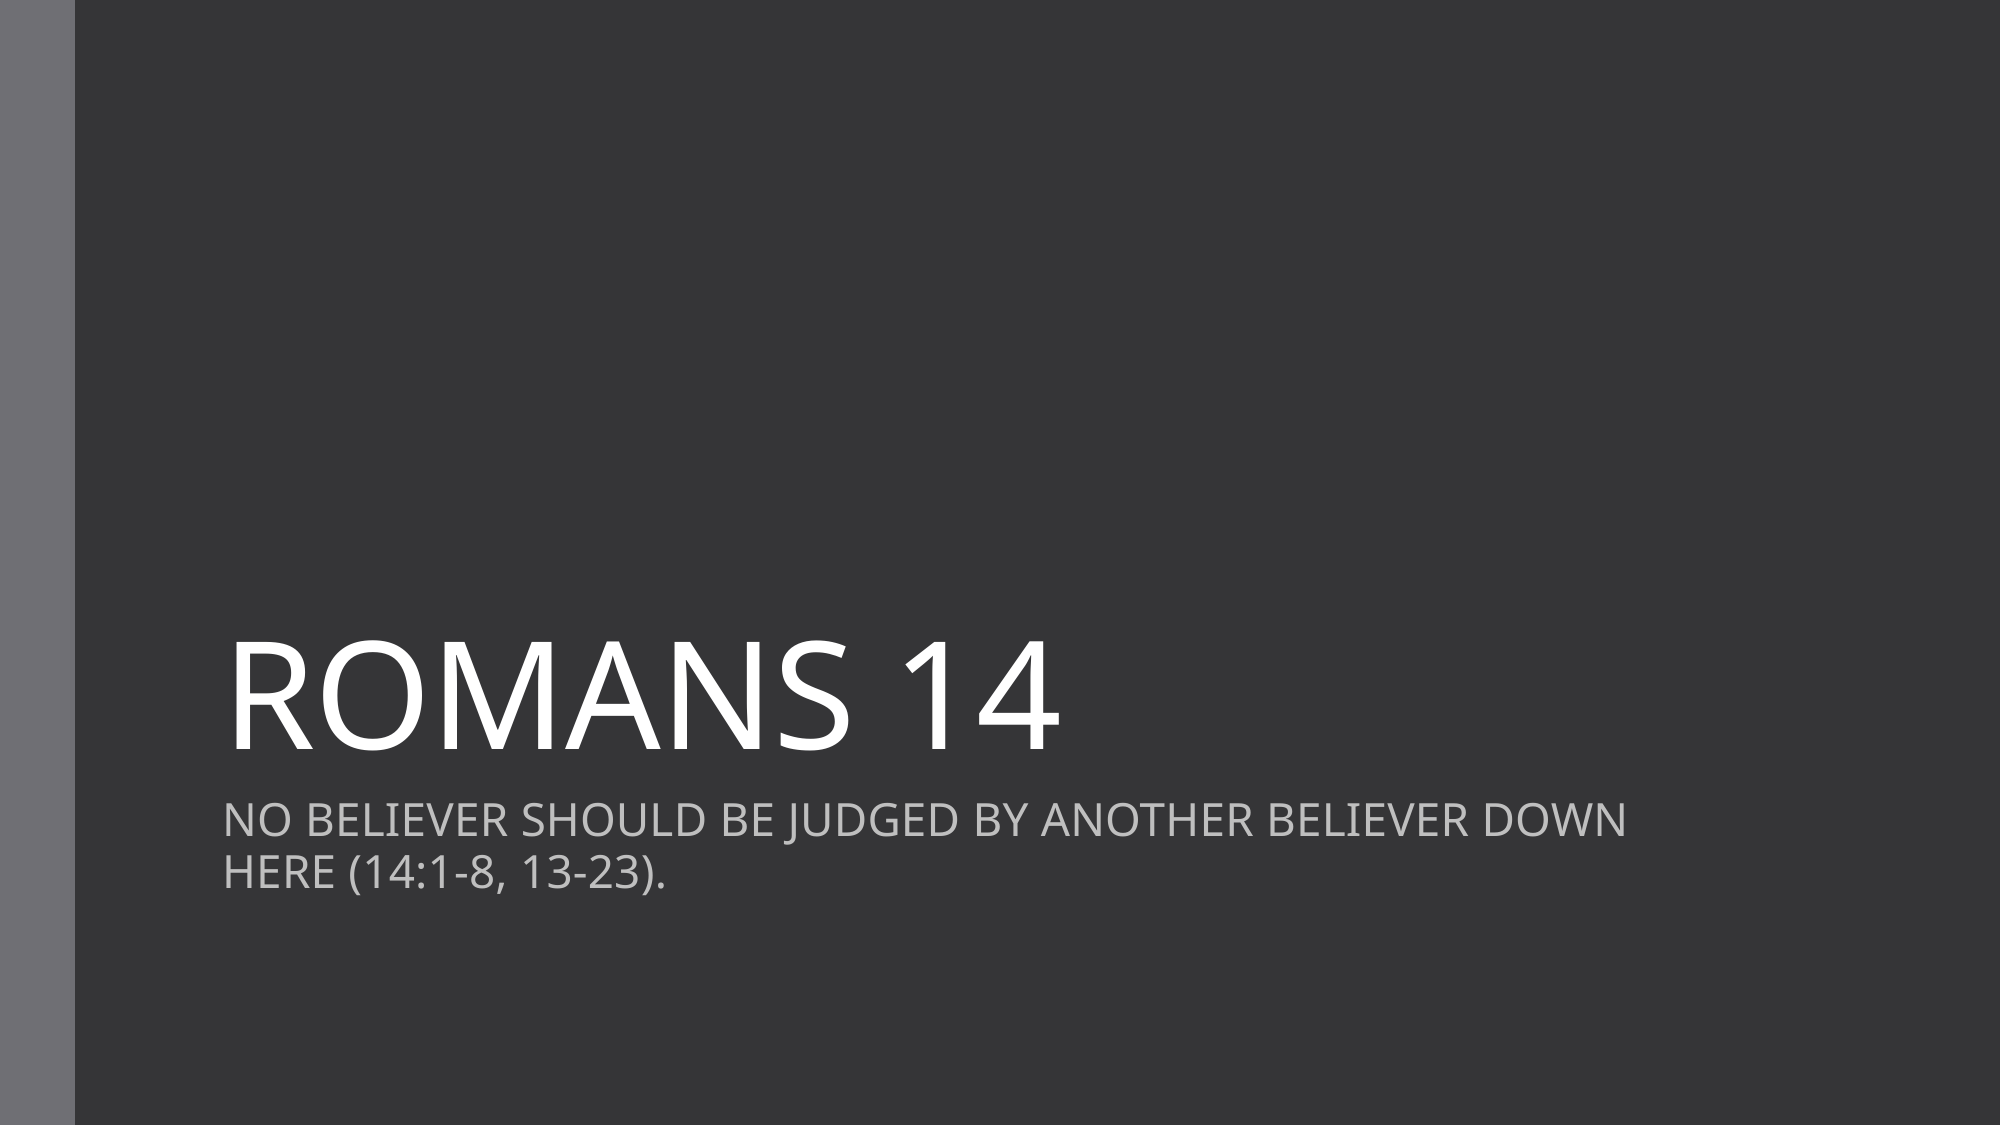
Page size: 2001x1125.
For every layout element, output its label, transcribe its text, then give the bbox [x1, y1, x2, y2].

subtitle NO BELIEVER SHOULD BE JUDGED BY ANOTHER BELIEVER DOWN HERE (14:1-8, 13-23). [206, 787, 1752, 1066]
title ROMANS 14 [206, 124, 1752, 787]
